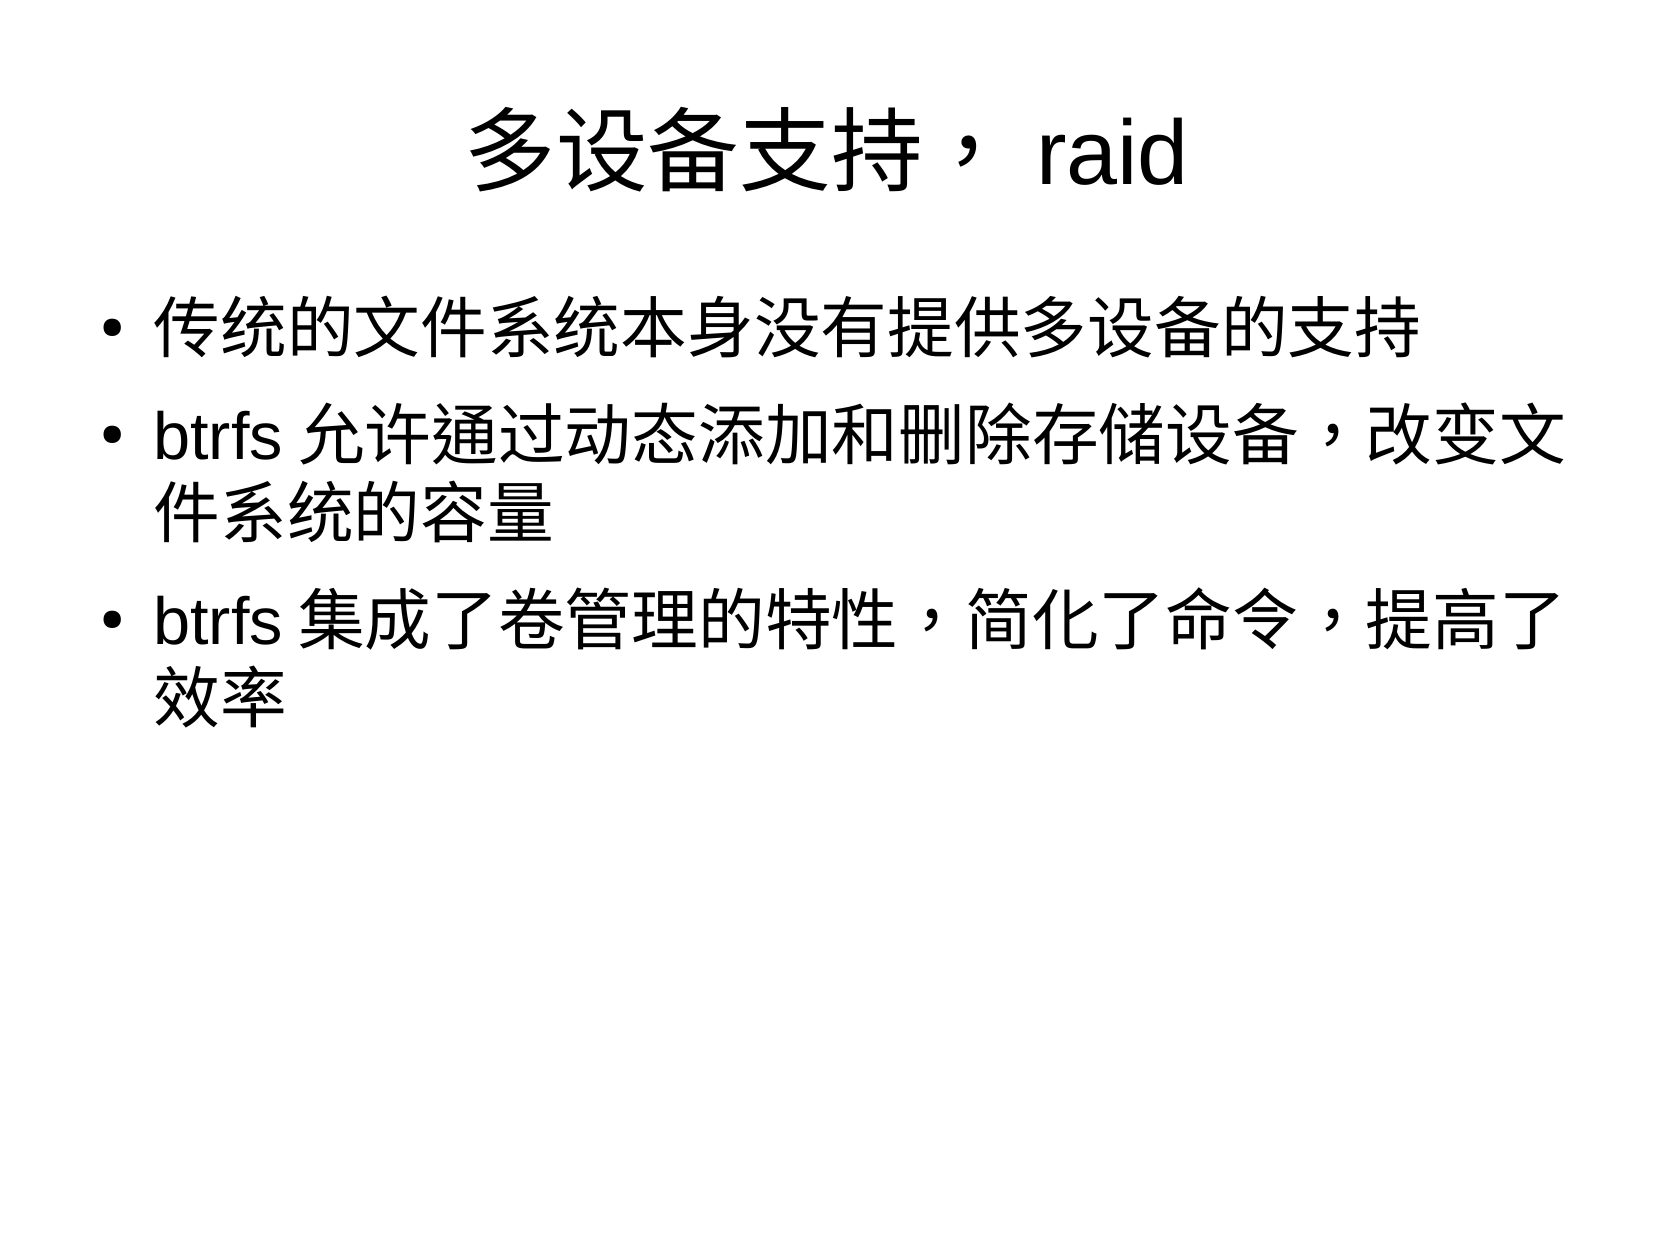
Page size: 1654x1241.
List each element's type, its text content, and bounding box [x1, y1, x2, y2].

title 多设备支持，raid [82, 49, 1571, 257]
list 传统的文件系统本身没有提供多设备的支持 btrfs允许通过动态添加和删除存储设备，改变文件系统的容量 btrfs集成了卷管理的特性，简化了命令，提高了效率 [82, 290, 1571, 1094]
